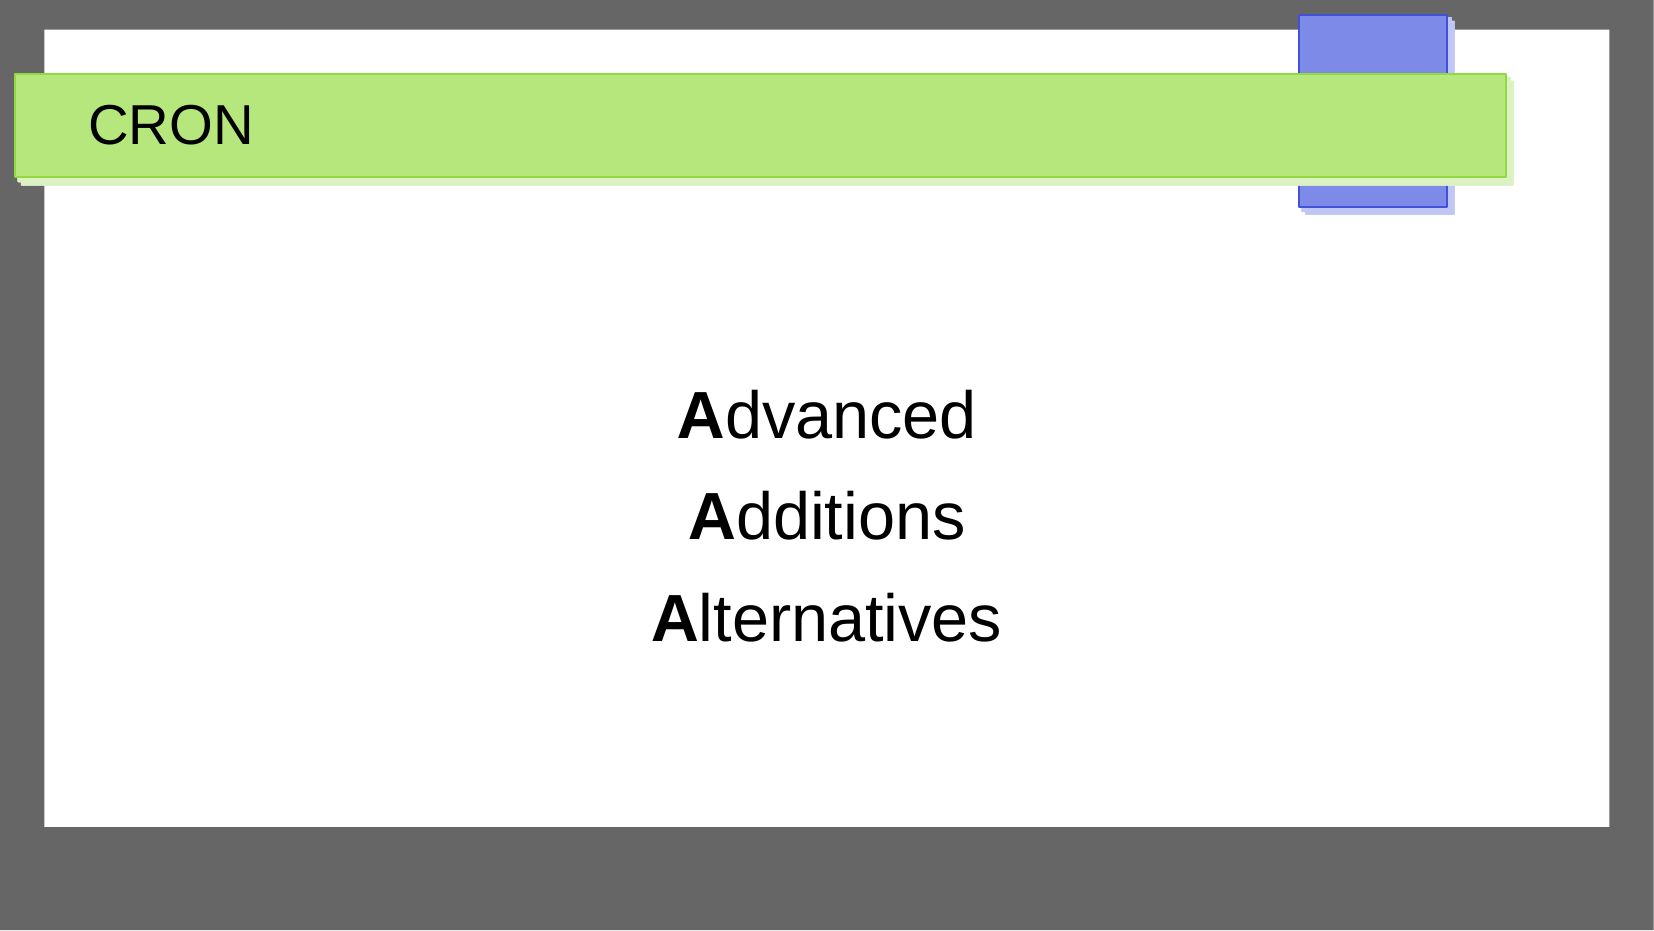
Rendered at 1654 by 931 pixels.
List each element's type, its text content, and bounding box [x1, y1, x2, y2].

text_box Advanced Additions Alternatives [88, 221, 1565, 813]
title CRON [88, 73, 1506, 178]
